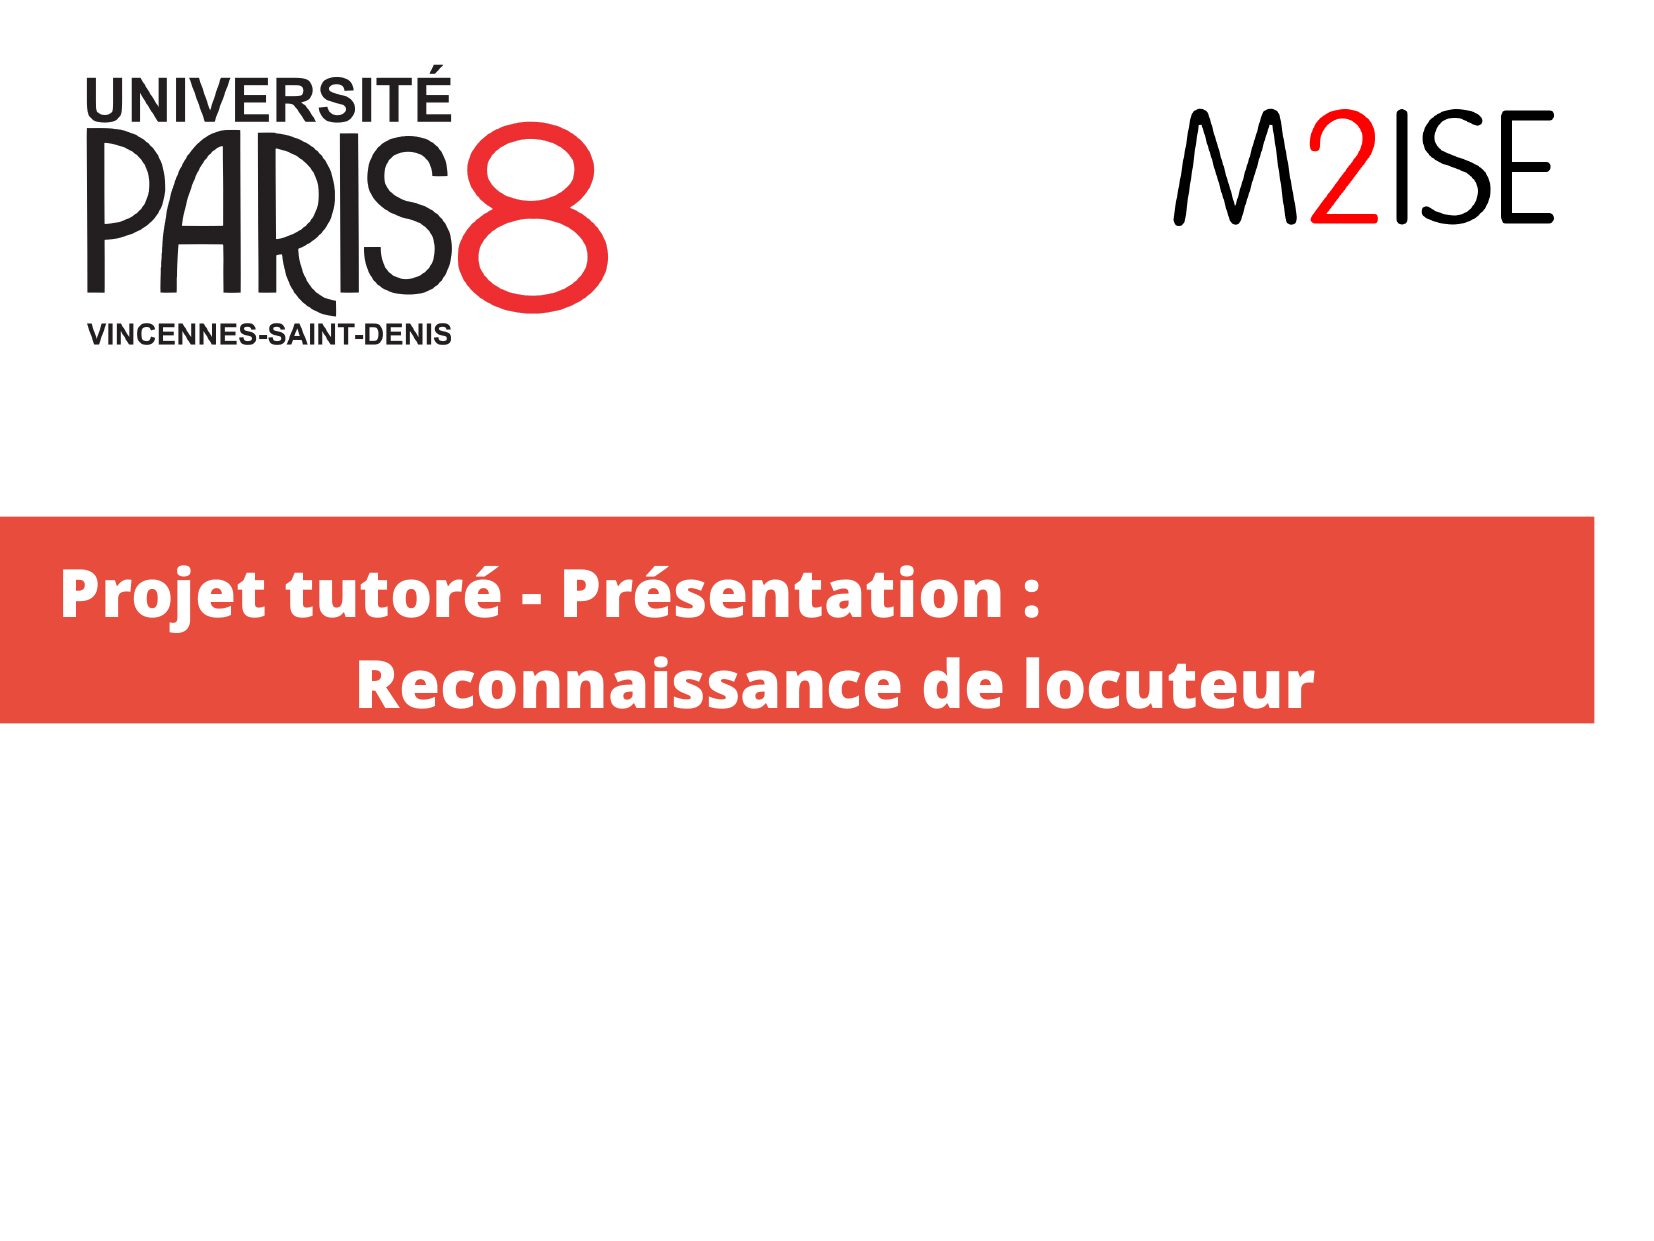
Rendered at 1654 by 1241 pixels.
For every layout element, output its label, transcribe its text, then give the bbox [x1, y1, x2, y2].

picture [80, 58, 615, 357]
title Projet tutoré - Présentation : Reconnaissance de locuteur [59, 546, 1595, 694]
picture [1169, 70, 1561, 260]
